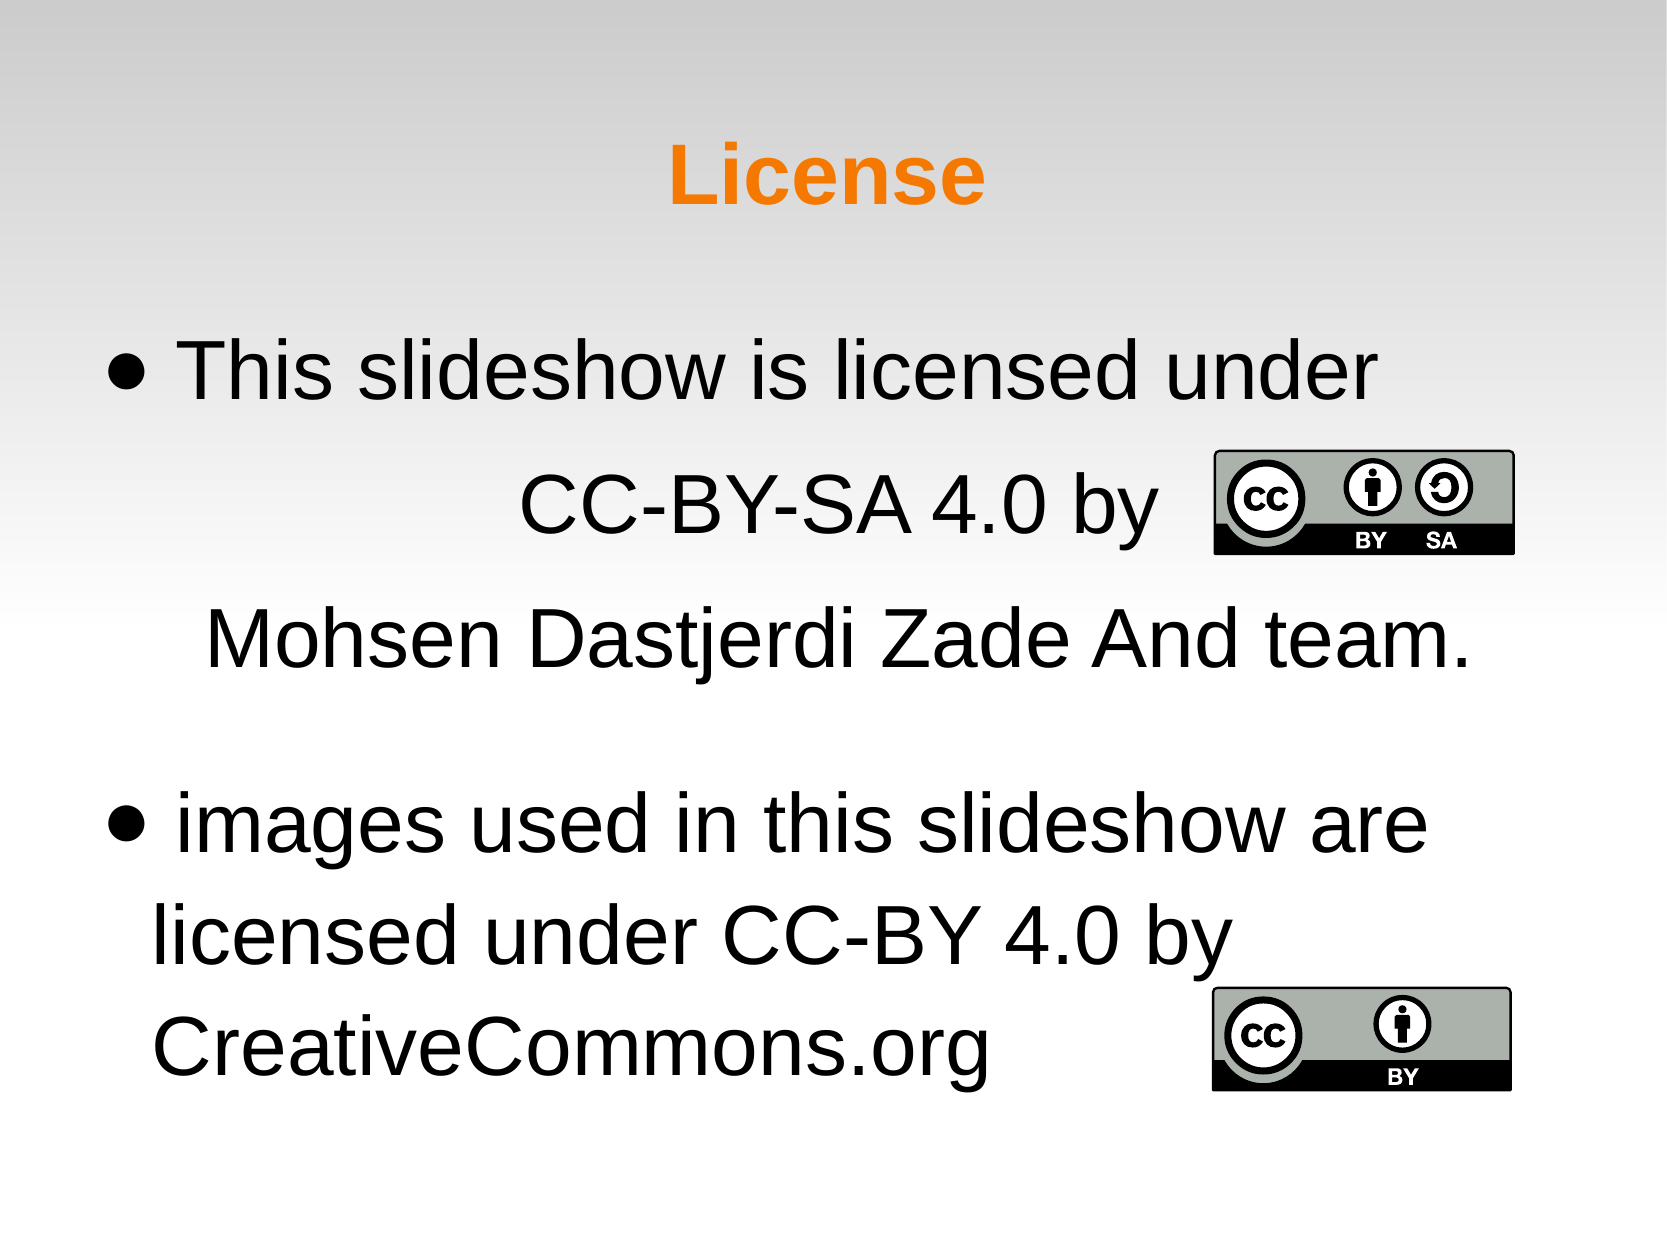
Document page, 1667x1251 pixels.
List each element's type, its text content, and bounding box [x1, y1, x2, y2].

title License [83, 51, 1596, 272]
list This slideshow is licensed under CC-BY-SA 4.0 by Mohsen Dastjerdi Zade And team. images used in this slideshow are licensed under CC-BY 4.0 by CreativeCommons.org [83, 298, 1596, 1130]
picture [0, 0, 1667, 1250]
